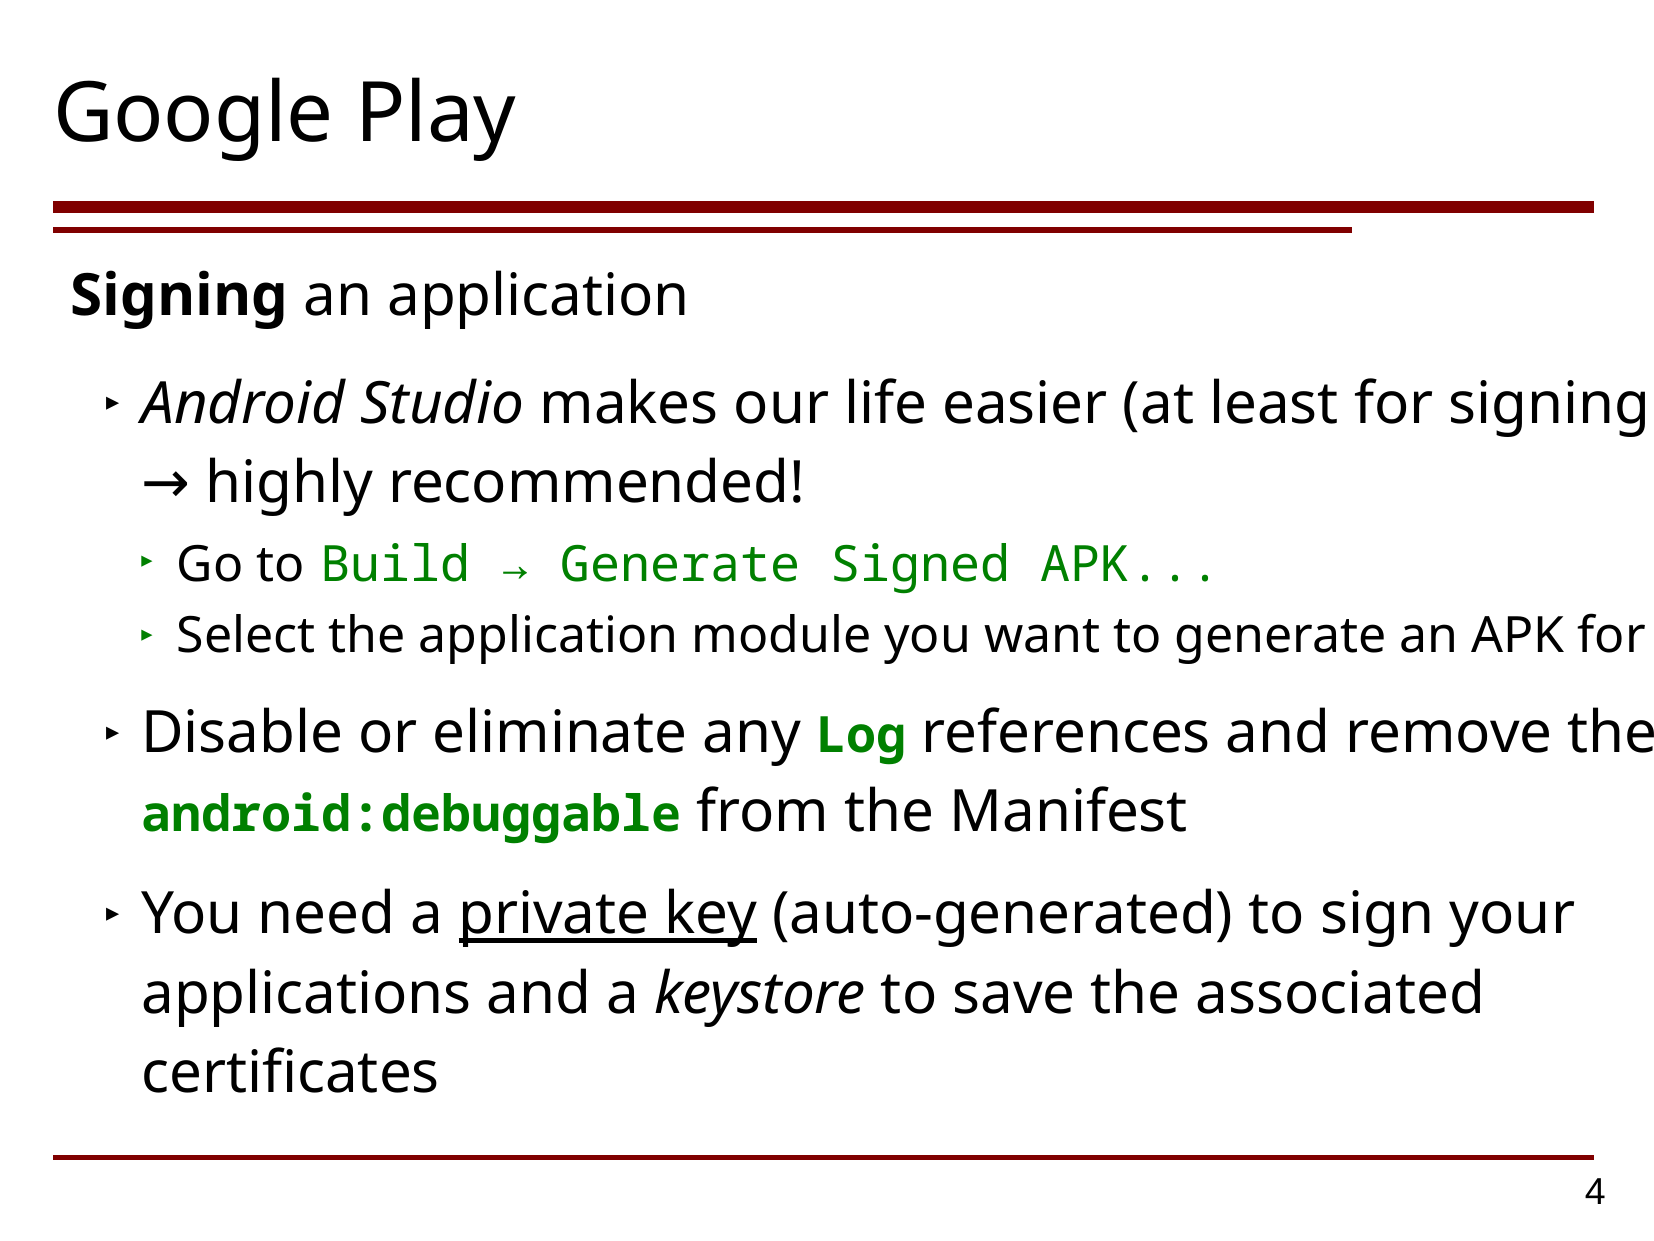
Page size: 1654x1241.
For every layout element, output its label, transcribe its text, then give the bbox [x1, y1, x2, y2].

subtitle Google Play [53, 48, 1542, 172]
text_box Signing an application Android Studio makes our life easier (at least for signing!) → highly recommended! Go to Build → Generate Signed APK... Select the application module you want to generate an APK for Disable or eliminate any Log references and remove the android:debuggable from the Manifest You need a private key (auto-generated) to sign your applications and a keystore to save the associated certificates [55, 246, 1654, 1114]
text_box <number> [35, 1163, 1654, 1221]
